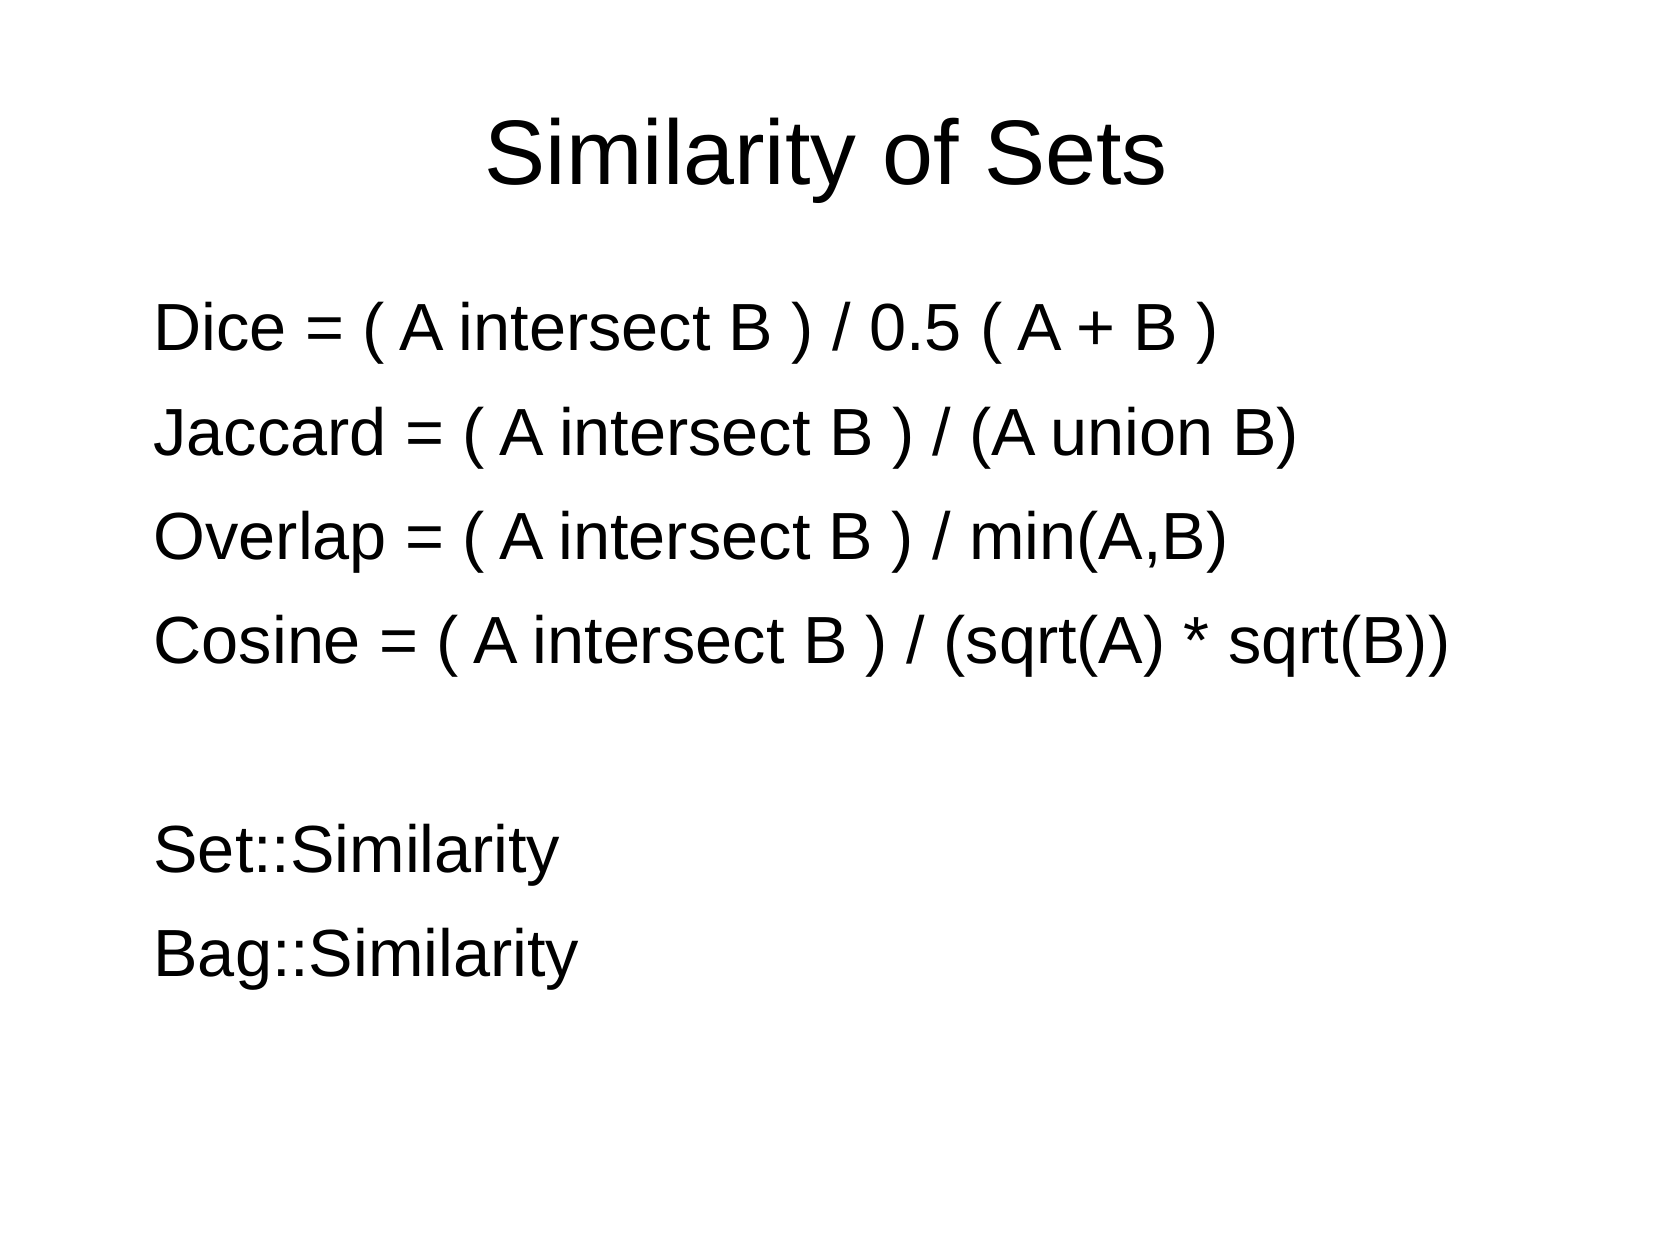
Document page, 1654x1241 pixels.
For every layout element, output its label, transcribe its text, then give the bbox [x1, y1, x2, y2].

list Dice = ( A intersect B ) / 0.5 ( A + B ) Jaccard = ( A intersect B ) / (A union B) Overlap = ( A intersect B ) / min(A,B) Cosine = ( A intersect B ) / (sqrt(A) * sqrt(B)) Set::Similarity Bag::Similarity [82, 290, 1571, 1010]
title Similarity of Sets [82, 49, 1571, 257]
